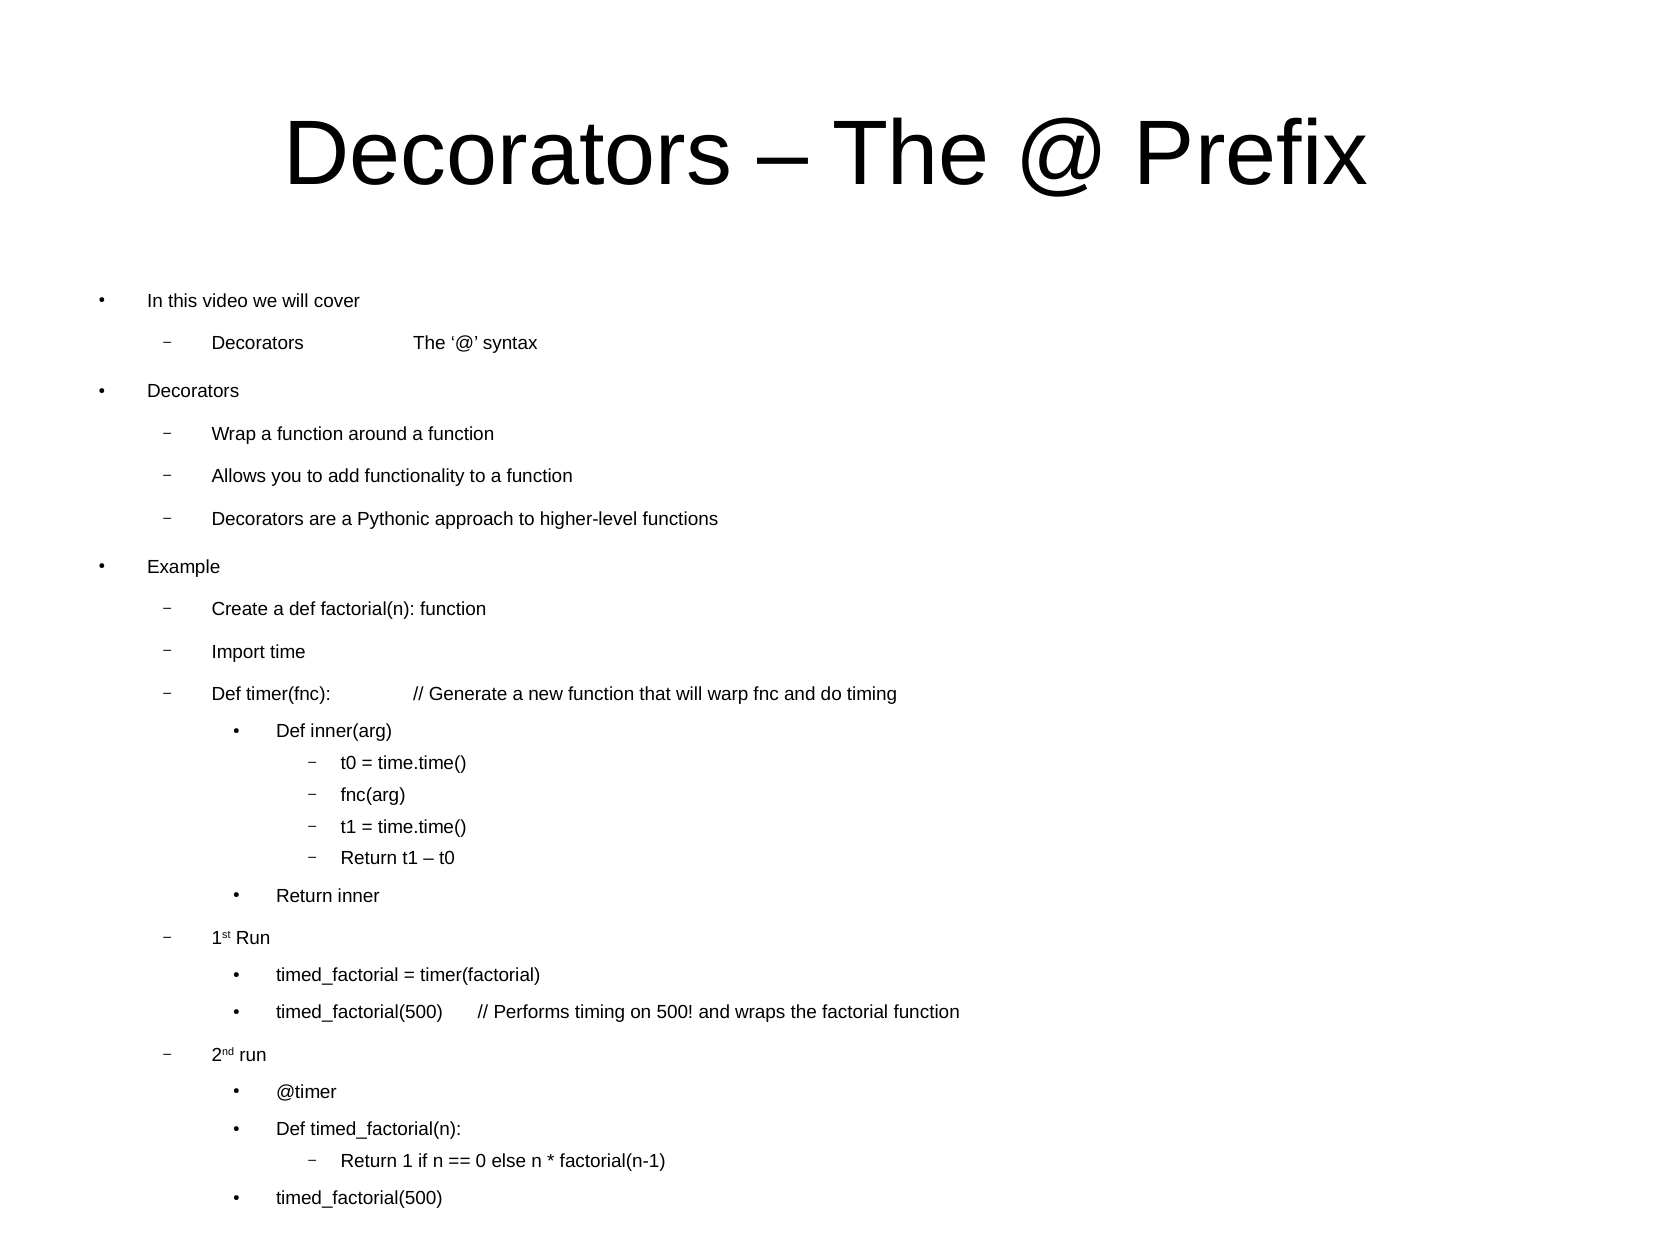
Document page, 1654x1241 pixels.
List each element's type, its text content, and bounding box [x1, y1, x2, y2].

title Decorators – The @ Prefix [82, 49, 1571, 257]
list In this video we will cover Decorators The ‘@’ syntax Decorators Wrap a function around a function Allows you to add functionality to a function Decorators are a Pythonic approach to higher-level functions Example Create a def factorial(n): function Import time Def timer(fnc): // Generate a new function that will warp fnc and do timing Def inner(arg) t0 = time.time() fnc(arg) t1 = time.time() Return t1 – t0 Return inner 1st Run timed_factorial = timer(factorial) timed_factorial(500) // Performs timing on 500! and wraps the factorial function 2nd run @timer Def timed_factorial(n): Return 1 if n == 0 else n * factorial(n-1) timed_factorial(500) [82, 290, 1560, 1217]
